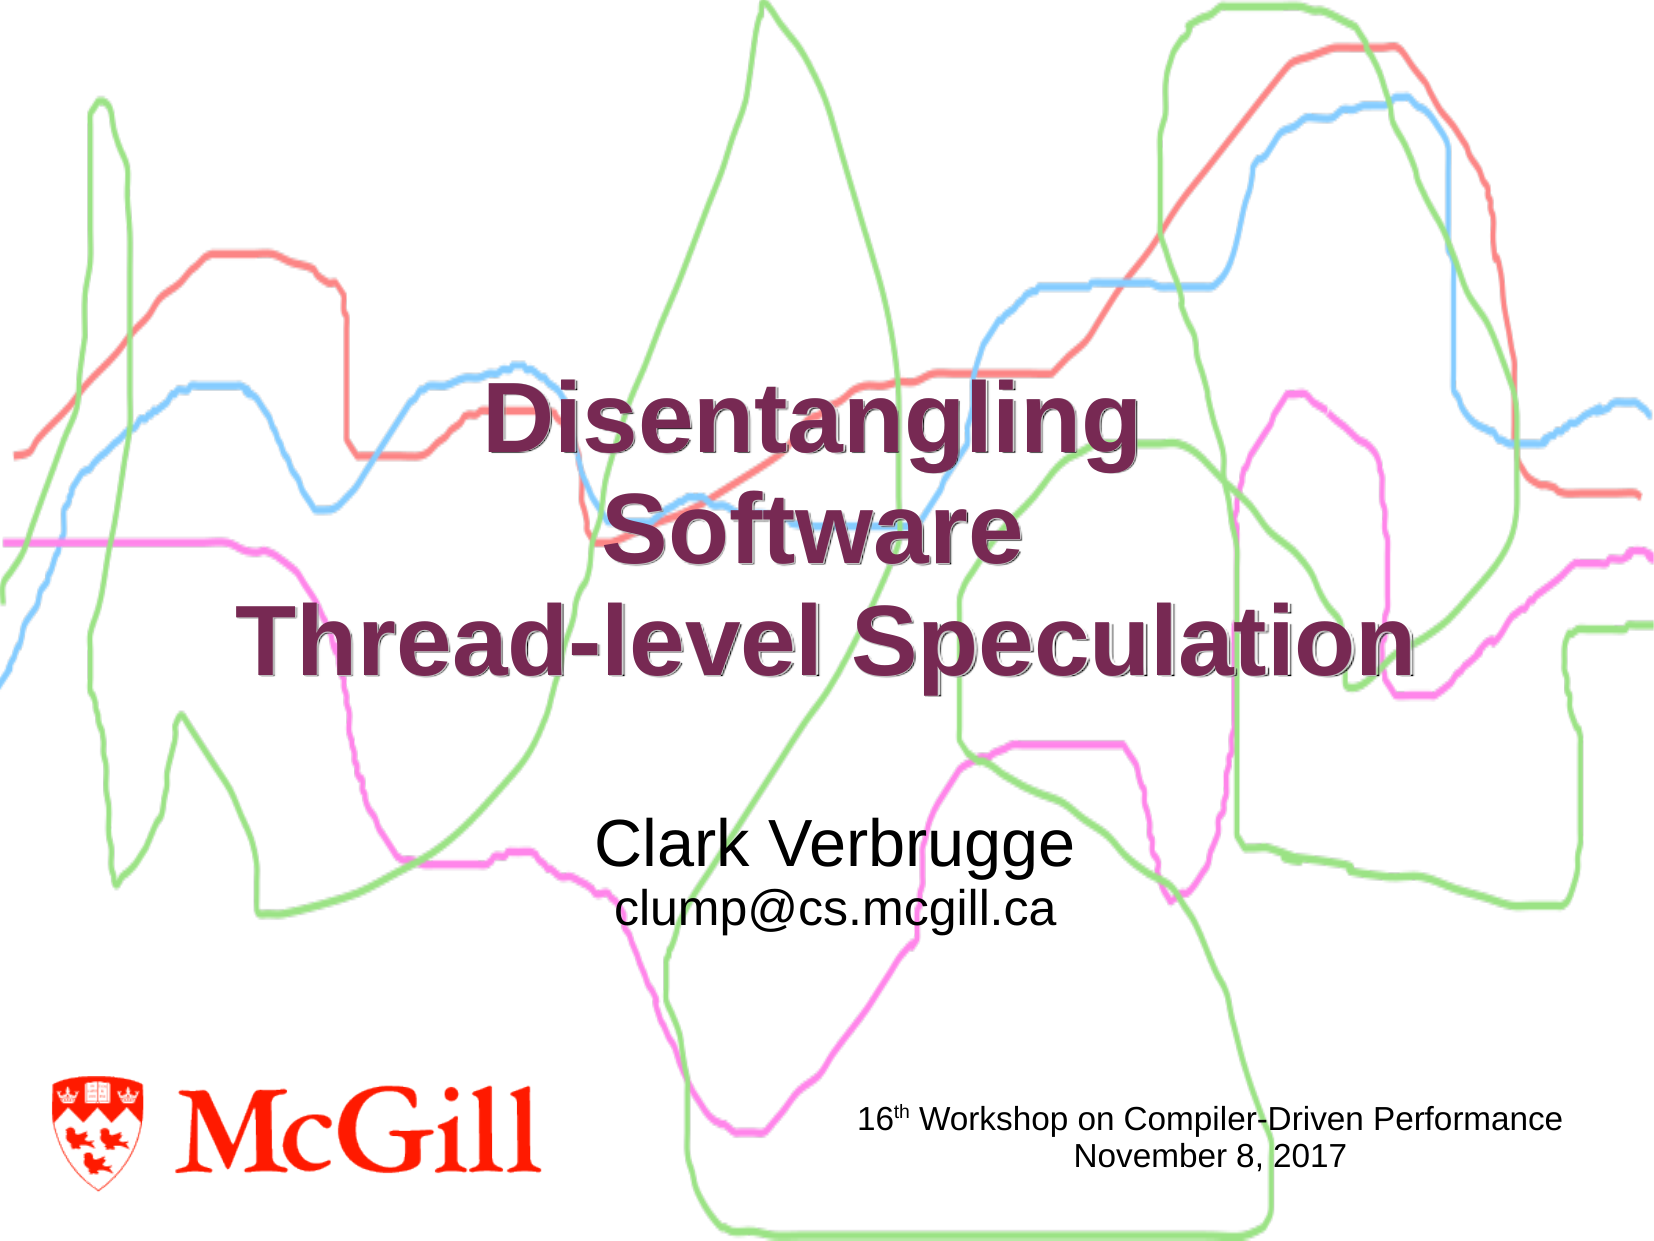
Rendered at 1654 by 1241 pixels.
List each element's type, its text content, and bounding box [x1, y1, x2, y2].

text_box [82, 49, 1571, 1010]
text_box Clark Verbrugge clump@cs.mcgill.ca [325, 798, 1346, 944]
text_box 16th Workshop on Compiler-Driven Performance November 8, 2017 [791, 1092, 1630, 1193]
picture [0, 0, 1654, 1241]
